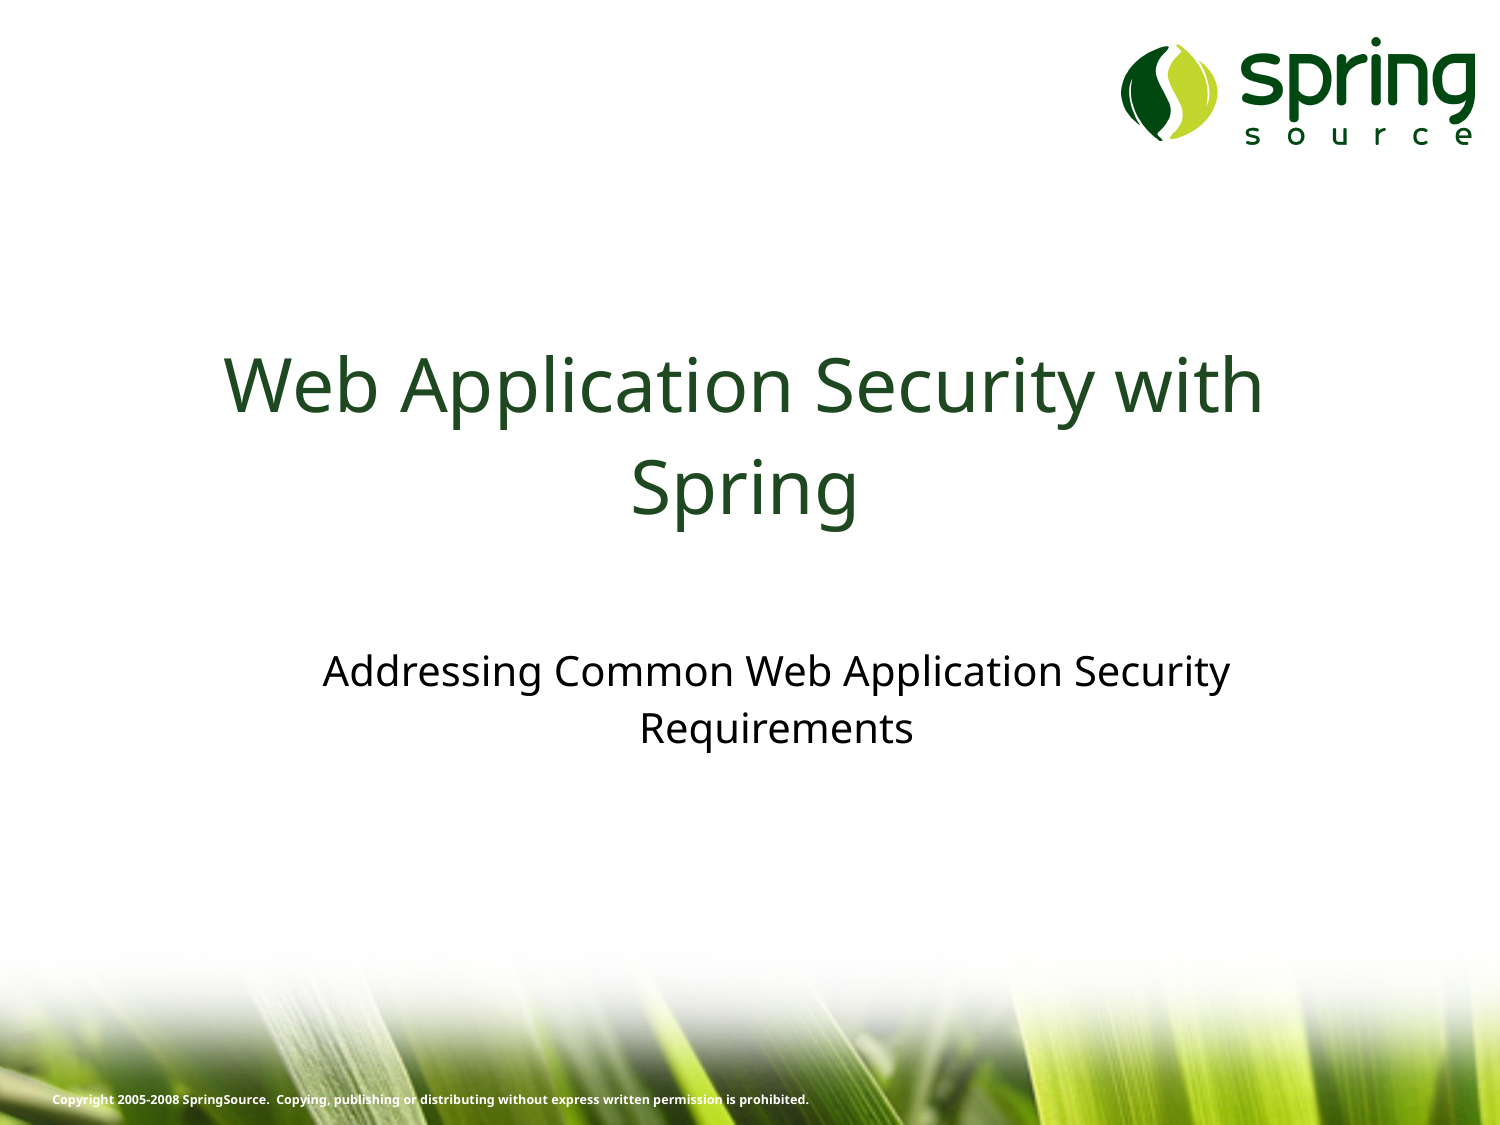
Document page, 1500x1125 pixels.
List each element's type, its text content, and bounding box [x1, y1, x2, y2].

picture [0, 944, 1500, 1125]
title Web Application Security with Spring [107, 335, 1383, 534]
subtitle Addressing Common Web Application Security Requirements [214, 499, 1265, 788]
picture [1121, 37, 1475, 145]
